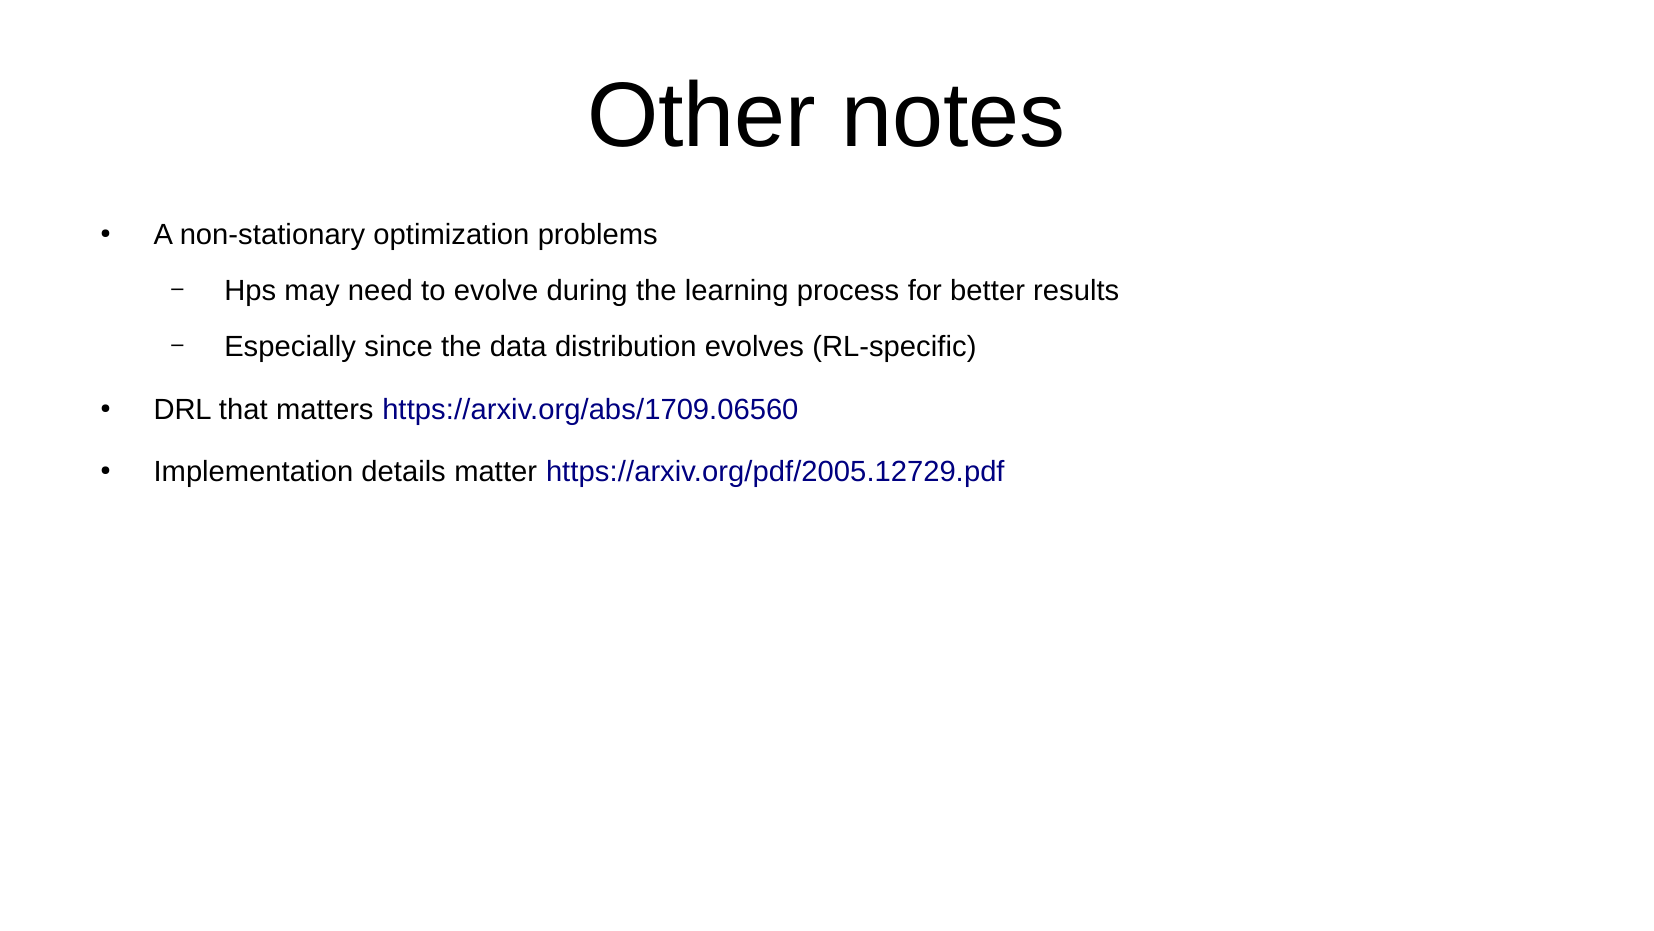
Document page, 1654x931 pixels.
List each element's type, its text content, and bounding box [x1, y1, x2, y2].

title Other notes [82, 37, 1571, 193]
list A non-stationary optimization problems Hps may need to evolve during the learning process for better results Especially since the data distribution evolves (RL-specific) DRL that matters https://arxiv.org/abs/1709.06560 Implementation details matter https://arxiv.org/pdf/2005.12729.pdf [82, 217, 1571, 758]
